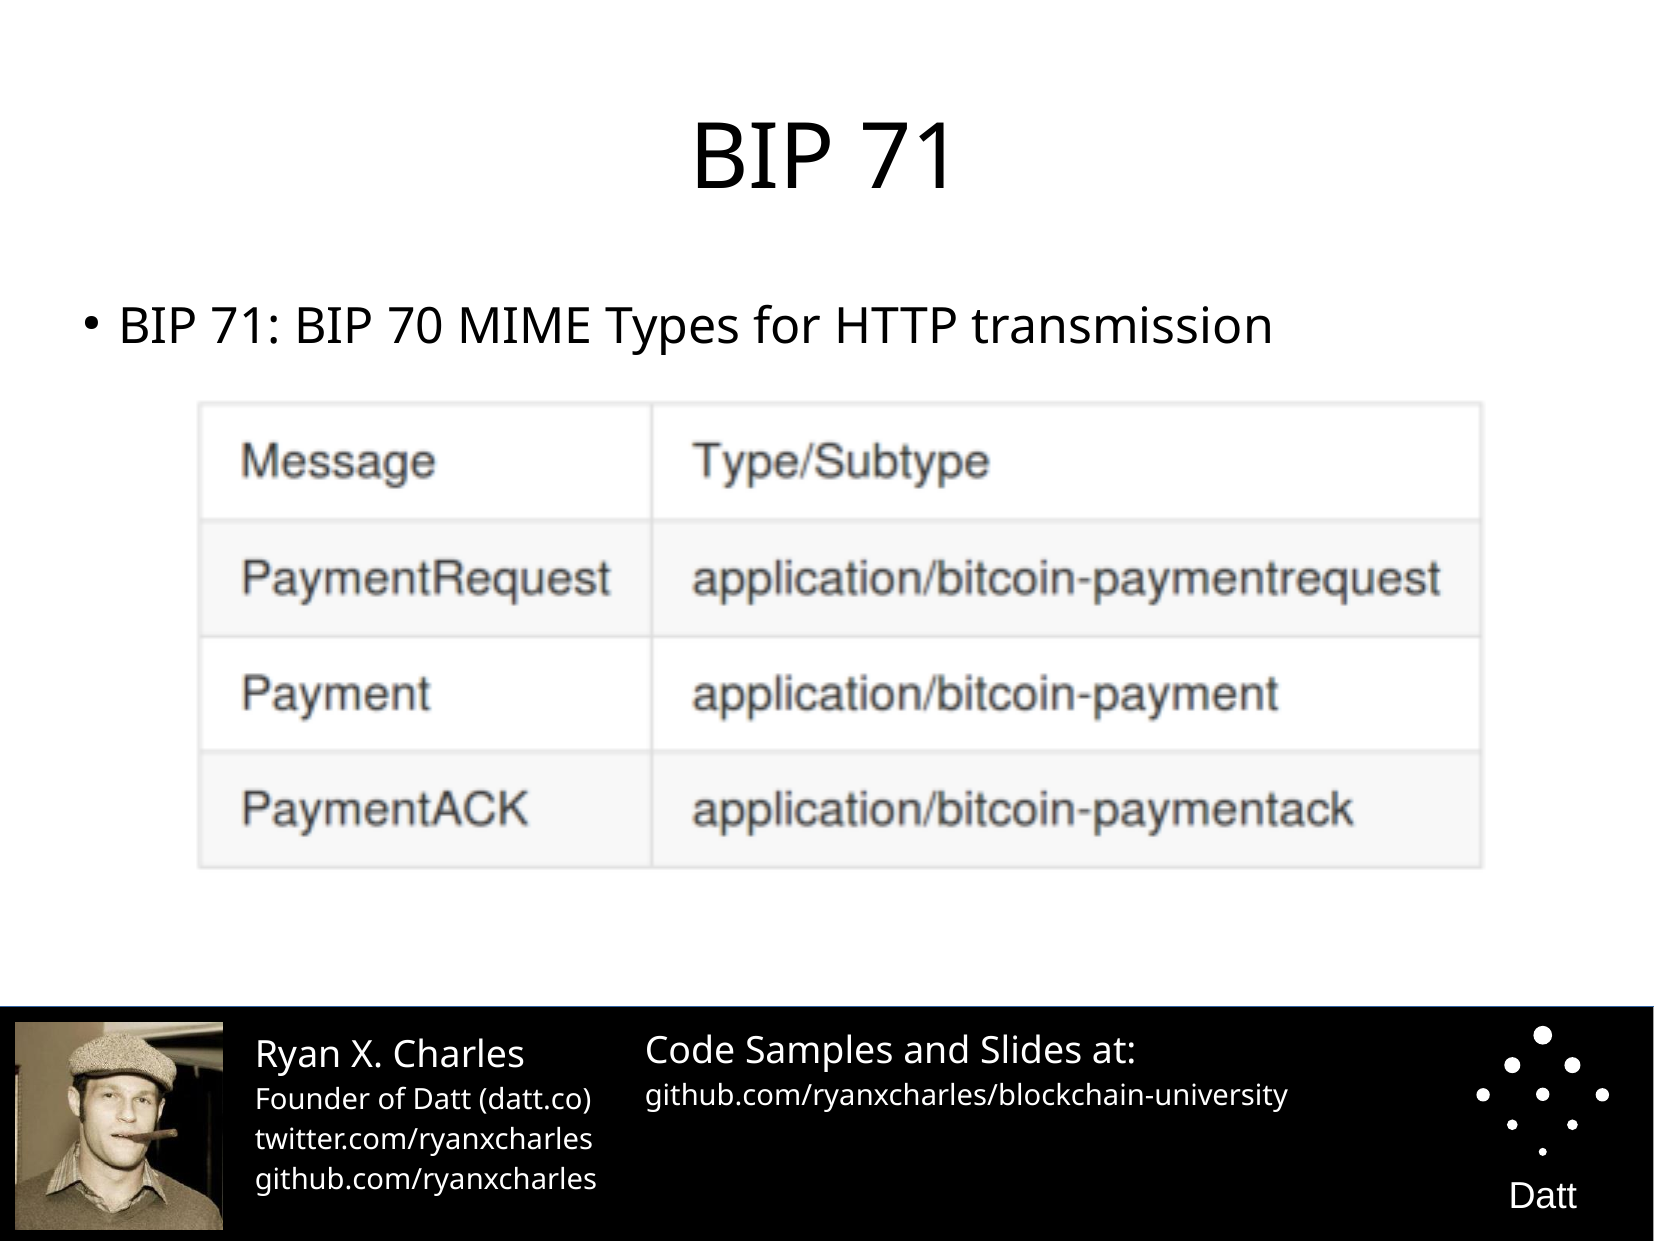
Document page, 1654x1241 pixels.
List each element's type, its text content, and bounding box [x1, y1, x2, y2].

picture [1475, 1023, 1611, 1159]
text_box [0, 1006, 1654, 1241]
text_box Code Samples and Slides at: github.com/ryanxcharles/blockchain-university [630, 1015, 1403, 1156]
subtitle BIP 71: BIP 70 MIME Types for HTTP transmission [82, 290, 1571, 1010]
picture [15, 1022, 223, 1231]
text_box Ryan X. Charles Founder of Datt (datt.co) twitter.com/ryanxcharles github.com/ryanxcharles [240, 1020, 976, 1241]
picture [180, 390, 1501, 886]
title BIP 71 [82, 49, 1571, 257]
text_box Datt [1452, 1167, 1633, 1241]
